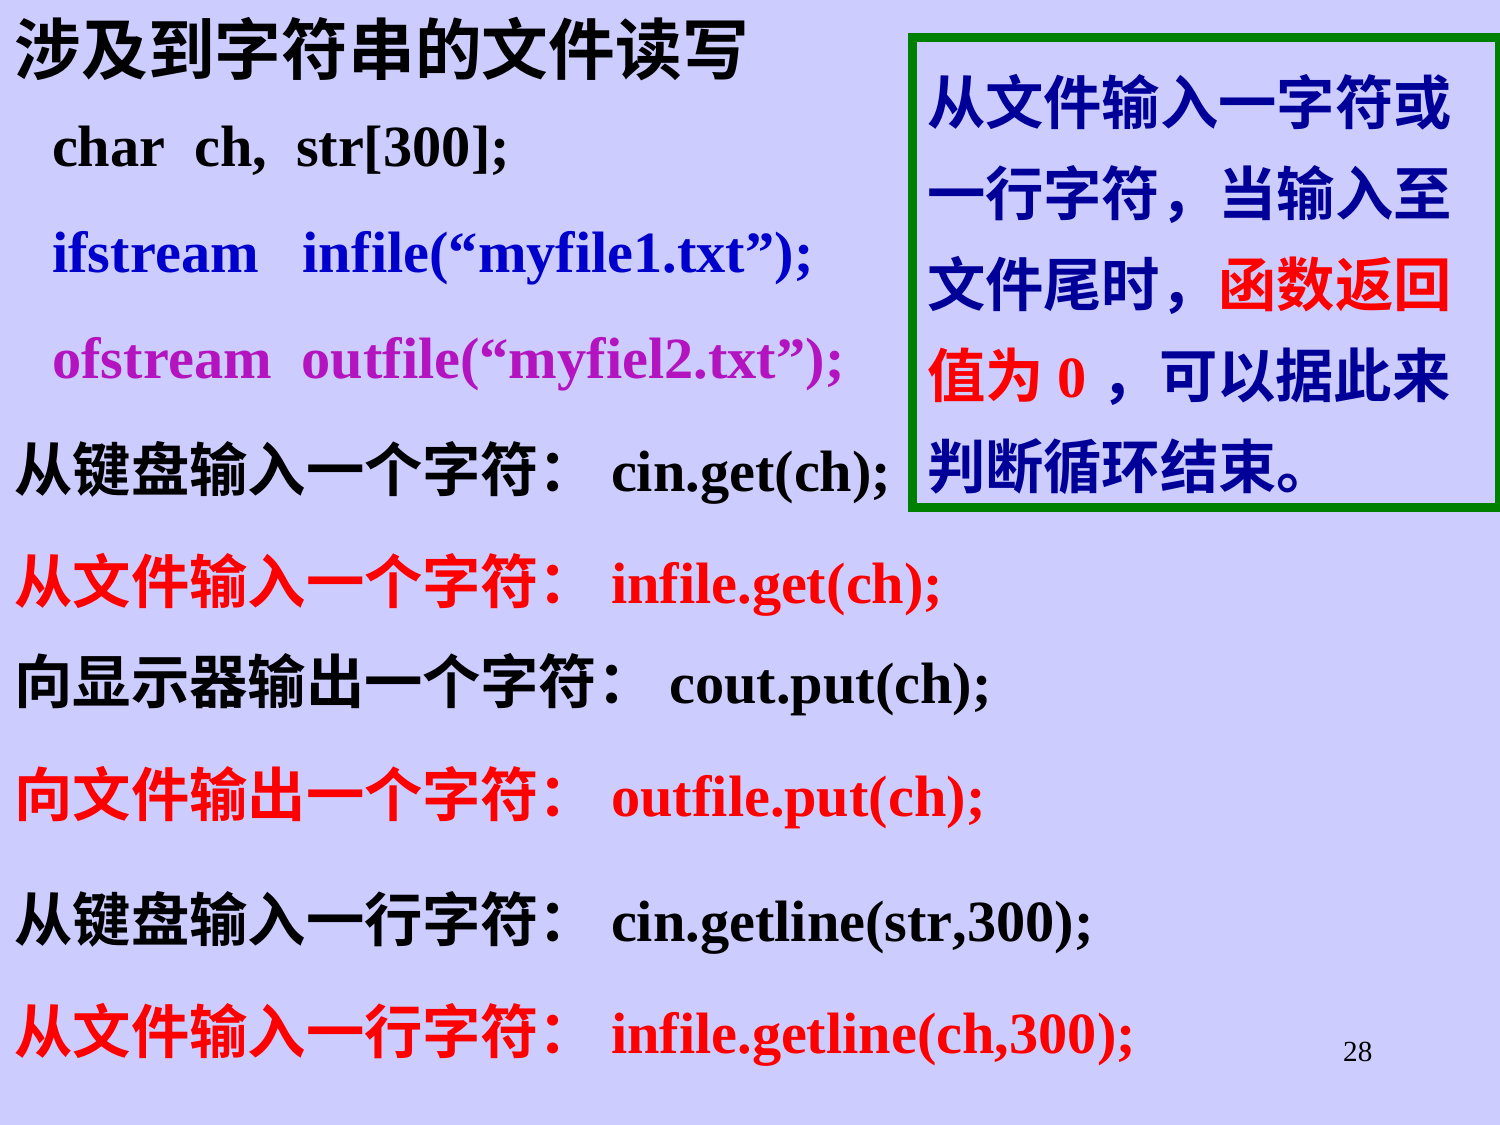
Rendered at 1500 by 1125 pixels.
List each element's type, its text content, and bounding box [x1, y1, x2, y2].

text_box <编号> [1074, 1025, 1388, 1101]
text_box 向显示器输出一个字符：cout.put(ch); [0, 637, 1313, 723]
text_box 从键盘输入一行字符：cin.getline(str,300); [0, 875, 1153, 961]
text_box 涉及到字符串的文件读写 [0, 0, 1476, 96]
text_box 从文件输入一行字符：infile.getline(ch,300); [0, 987, 1295, 1073]
text_box 从键盘输入一个字符：cin.get(ch); [0, 425, 1153, 511]
text_box 从文件输入一字符或一行字符，当输入至文件尾时，函数返回值为0，可以据此来判断循环结束。 [912, 37, 1500, 508]
text_box 向文件输出一个字符：outfile.put(ch); [0, 750, 1295, 836]
text_box char ch, str[300]; ifstream infile(“myfile1.txt”); ofstream outfile(“myfiel2.txt”); [37, 99, 912, 399]
text_box 从文件输入一个字符：infile.get(ch); [0, 537, 1295, 623]
